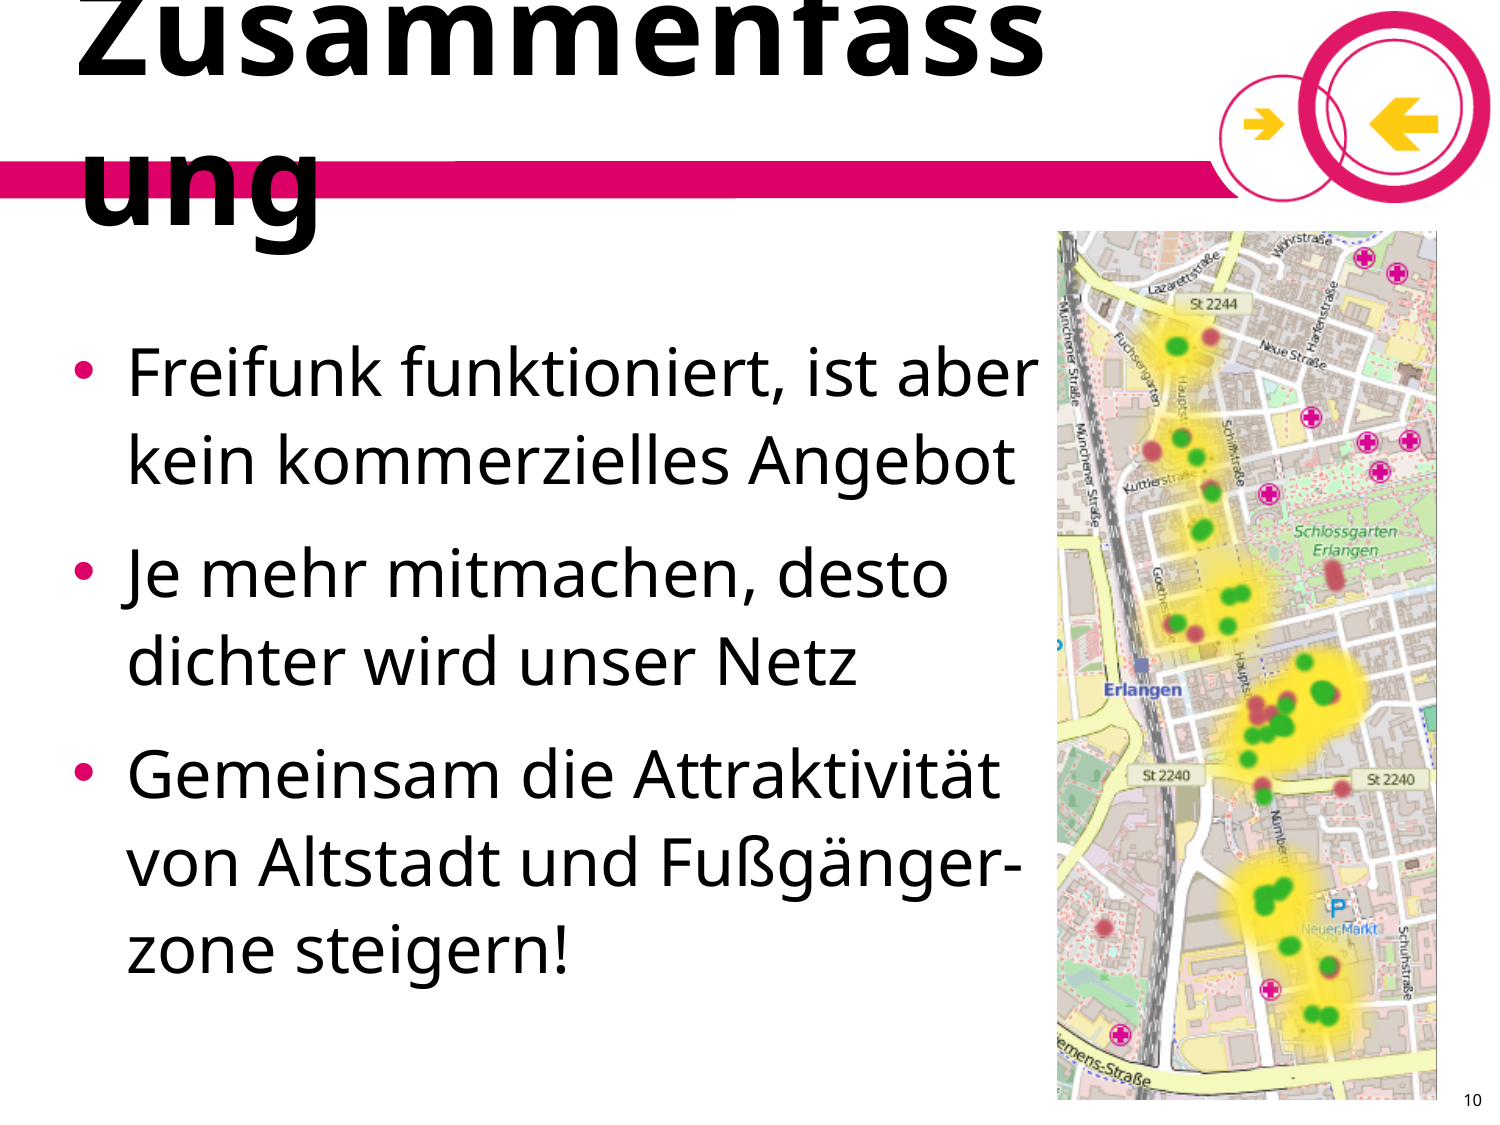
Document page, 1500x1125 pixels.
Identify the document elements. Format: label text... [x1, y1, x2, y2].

title Zusammenfassung [76, 40, 1060, 161]
slide_number <Foliennummer> [1202, 1077, 1483, 1125]
picture [1057, 231, 1437, 1100]
list Freifunk funktioniert, ist aber kein kommerzielles Angebot Je mehr mitmachen, desto dichter wird unser Netz Gemeinsam die Attraktivität von Altstadt und Fußgänger- zone steigern! [53, 314, 1057, 1059]
picture [1218, 11, 1491, 203]
